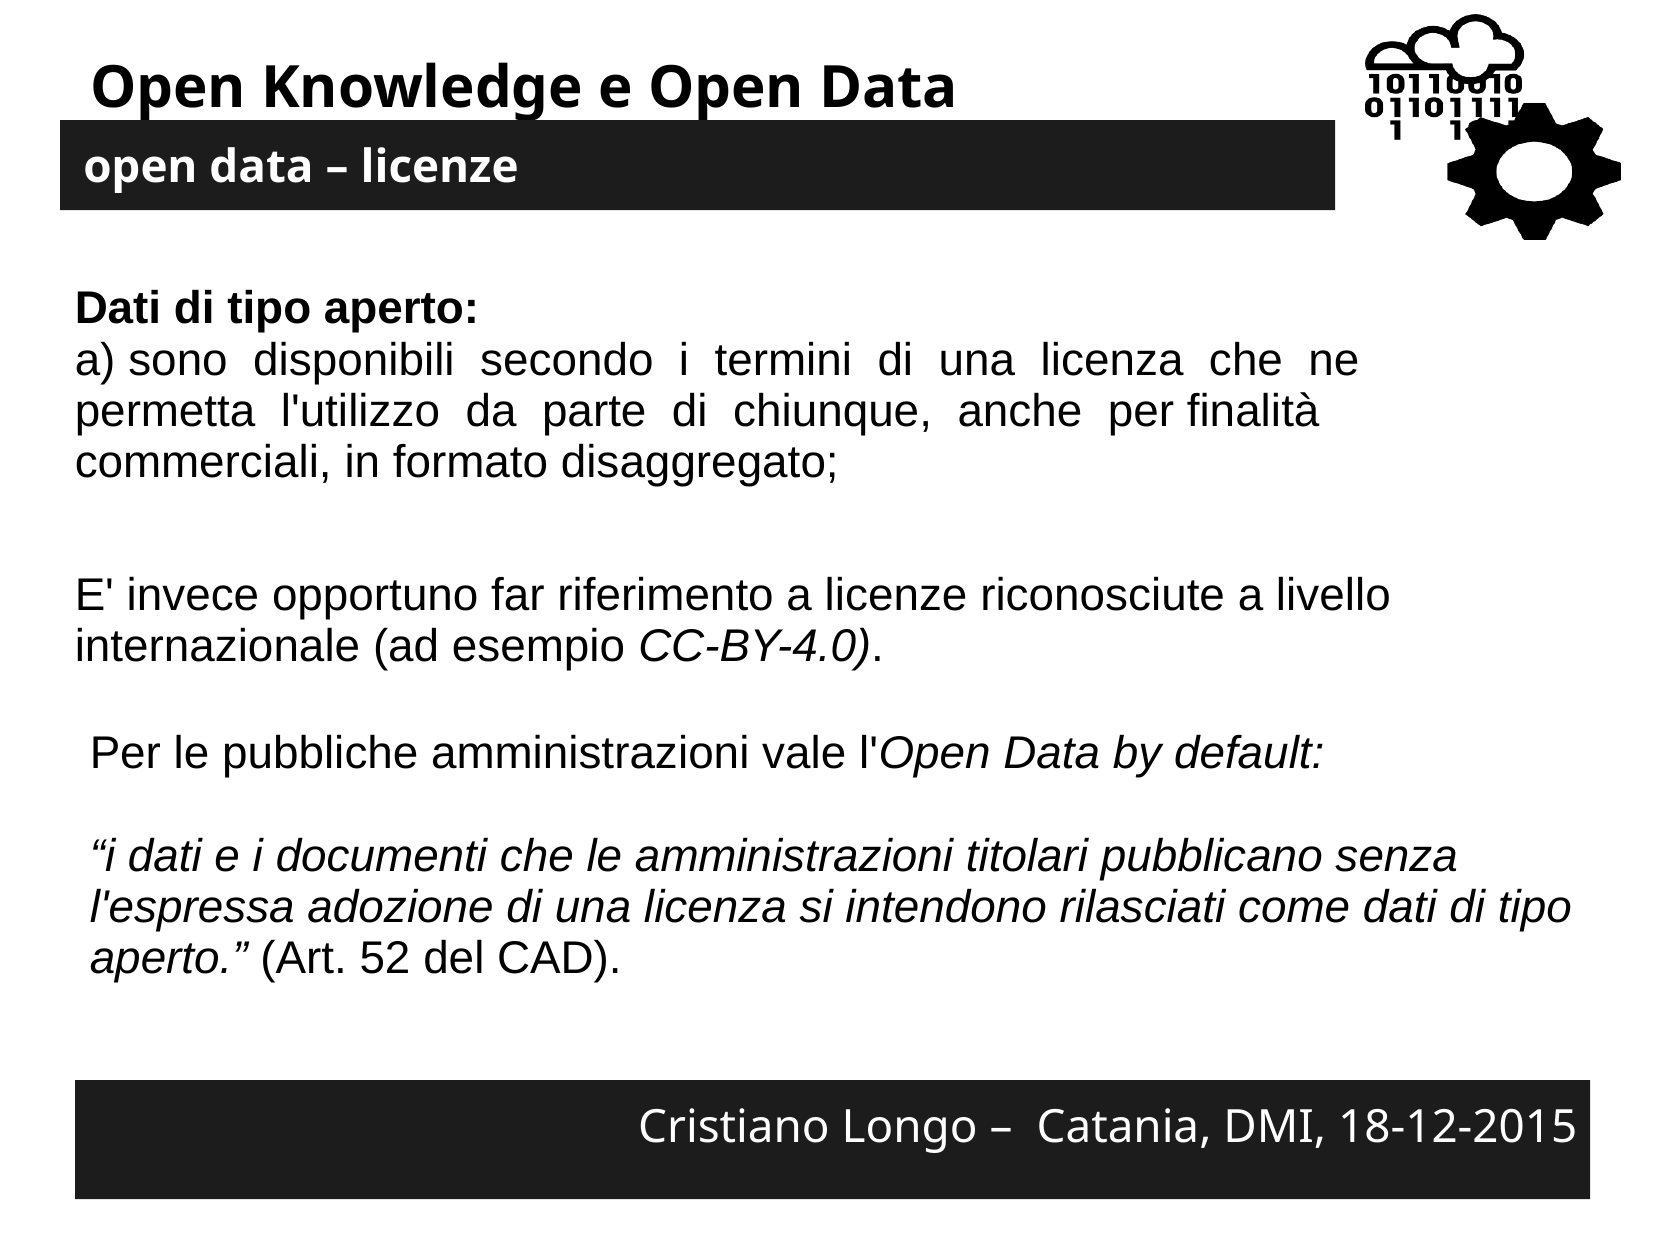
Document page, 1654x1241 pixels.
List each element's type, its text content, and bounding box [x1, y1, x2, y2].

text_box Per le pubbliche amministrazioni vale l'Open Data by default: “i dati e i documenti che le amministrazioni titolari pubblicano senza l'espressa adozione di una licenza si intendono rilasciati come dati di tipo aperto.” (Art. 52 del CAD). [75, 720, 1591, 992]
list Open Knowledge e Open Data [75, 45, 1325, 120]
text_box Dati di tipo aperto: a) sono disponibili secondo i termini di una licenza che ne permetta l'utilizzo da parte di chiunque, anche per finalità commerciali, in formato disaggregato; [60, 275, 1546, 496]
list open data – licenze [60, 120, 1336, 211]
list Cristiano Longo – Catania, DMI, 18-12-2015 [75, 1080, 1591, 1200]
picture [1365, 14, 1621, 241]
text_box E' invece opportuno far riferimento a licenze riconosciute a livello internazionale (ad esempio CC-BY-4.0). [60, 561, 1526, 706]
